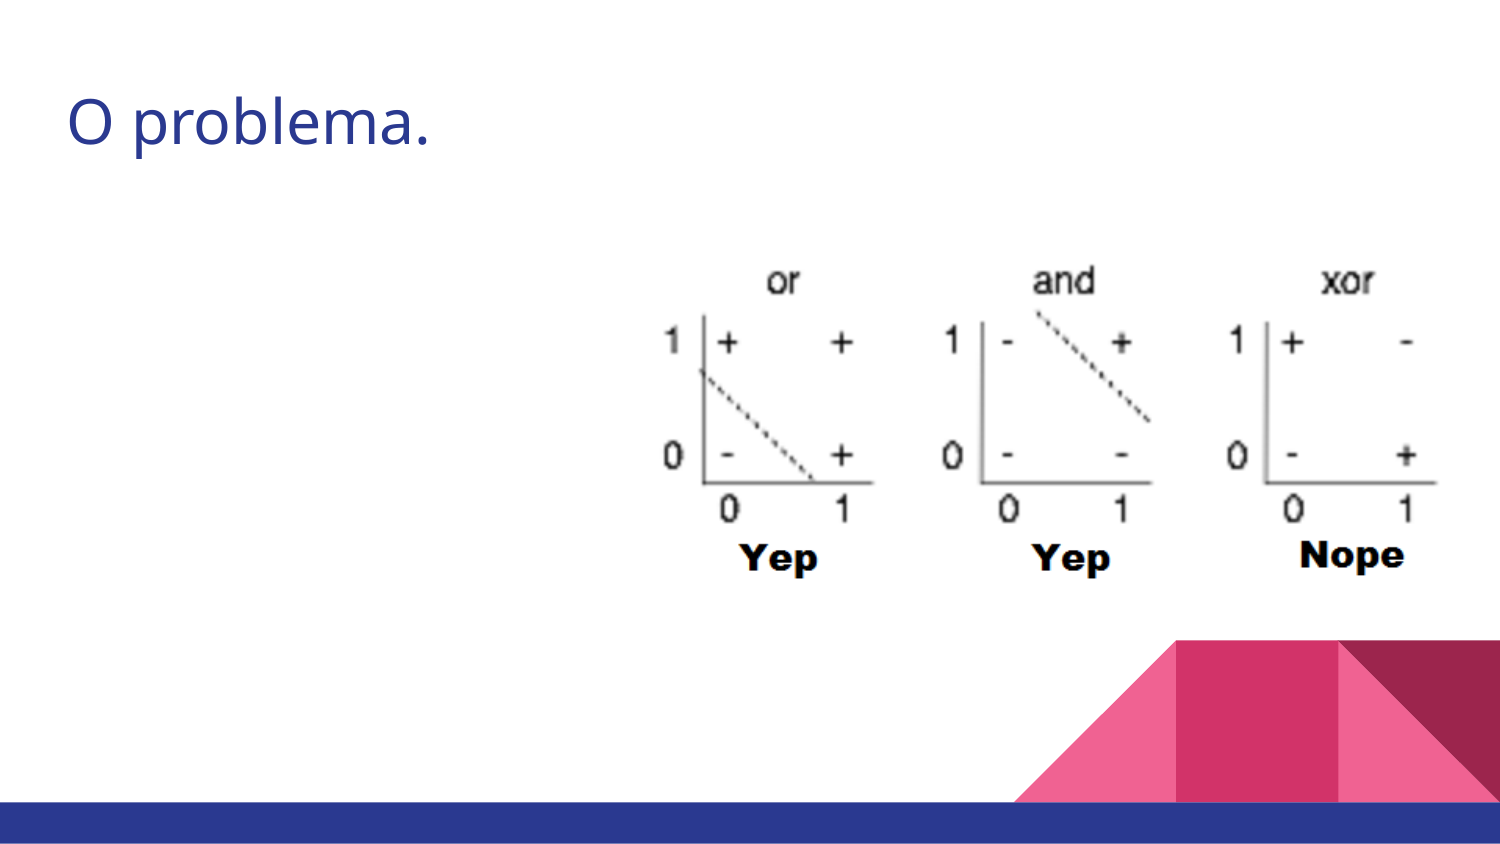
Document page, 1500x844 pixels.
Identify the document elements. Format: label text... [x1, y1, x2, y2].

picture [651, 233, 1449, 611]
title O problema. [51, 67, 1449, 167]
